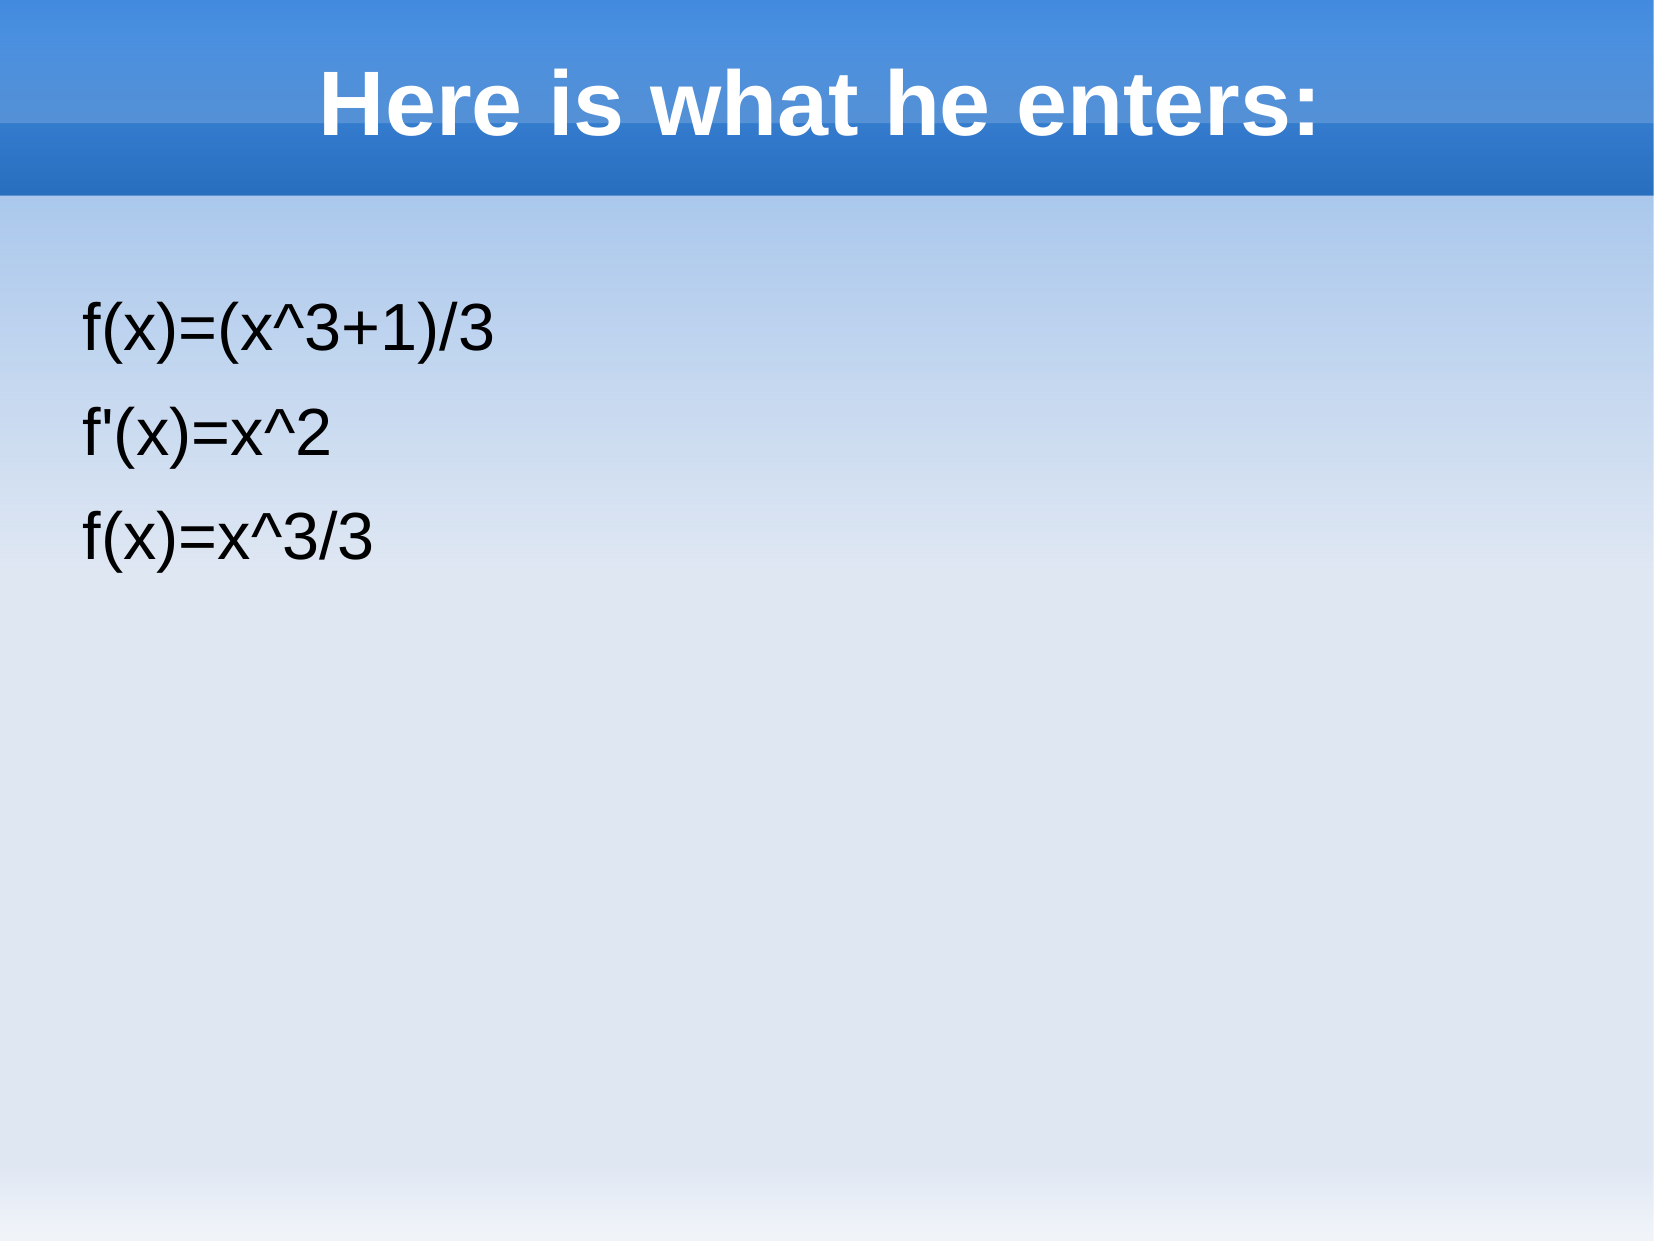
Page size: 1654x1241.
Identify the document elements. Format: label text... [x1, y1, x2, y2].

list f(x)=(x^3+1)/3 f'(x)=x^2 f(x)=x^3/3 [82, 290, 1571, 1094]
title Here is what he enters: [76, 0, 1565, 208]
picture [0, 0, 1654, 1241]
